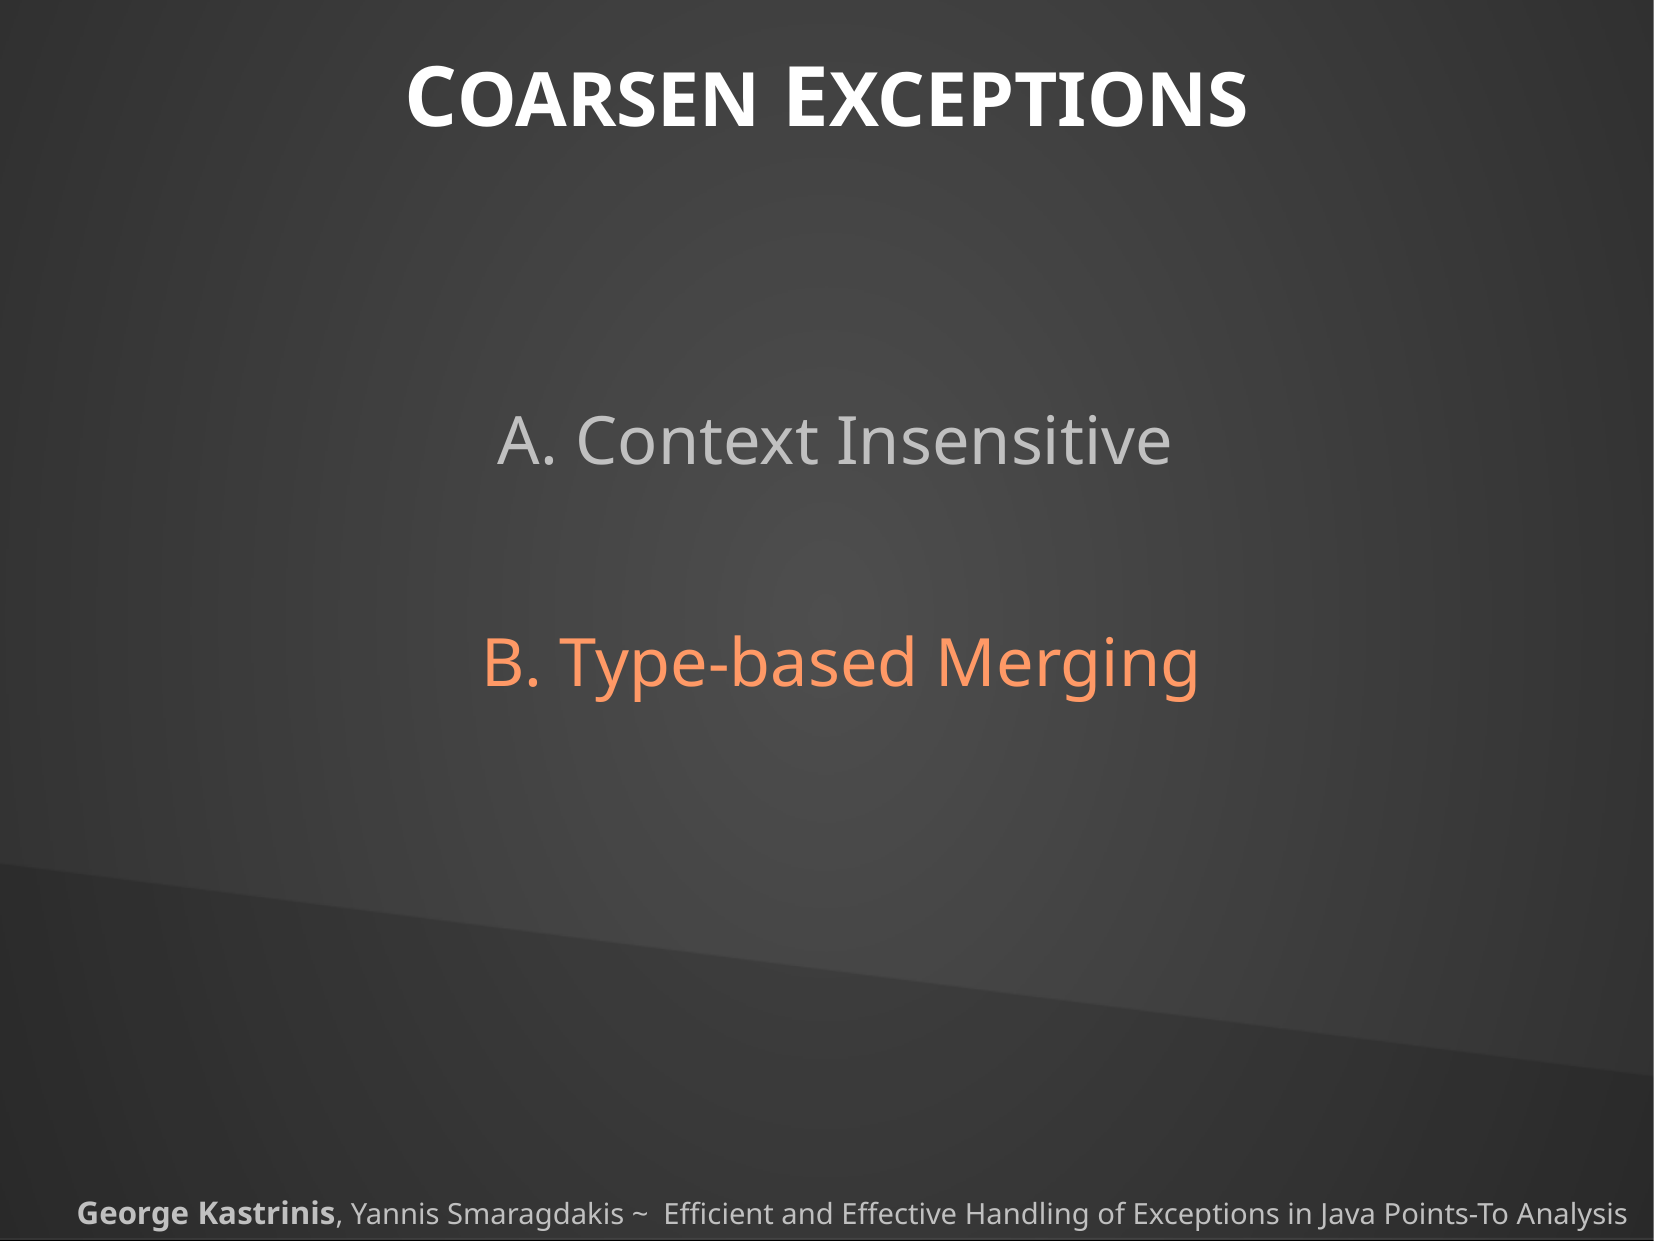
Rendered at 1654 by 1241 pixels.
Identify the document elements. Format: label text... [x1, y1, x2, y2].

text_box B. Type-based Merging [467, 607, 1187, 697]
text_box A. Context Insensitive [483, 385, 1171, 476]
text_box COARSEN EXCEPTIONS [310, 30, 1344, 139]
picture [0, 0, 1654, 1241]
